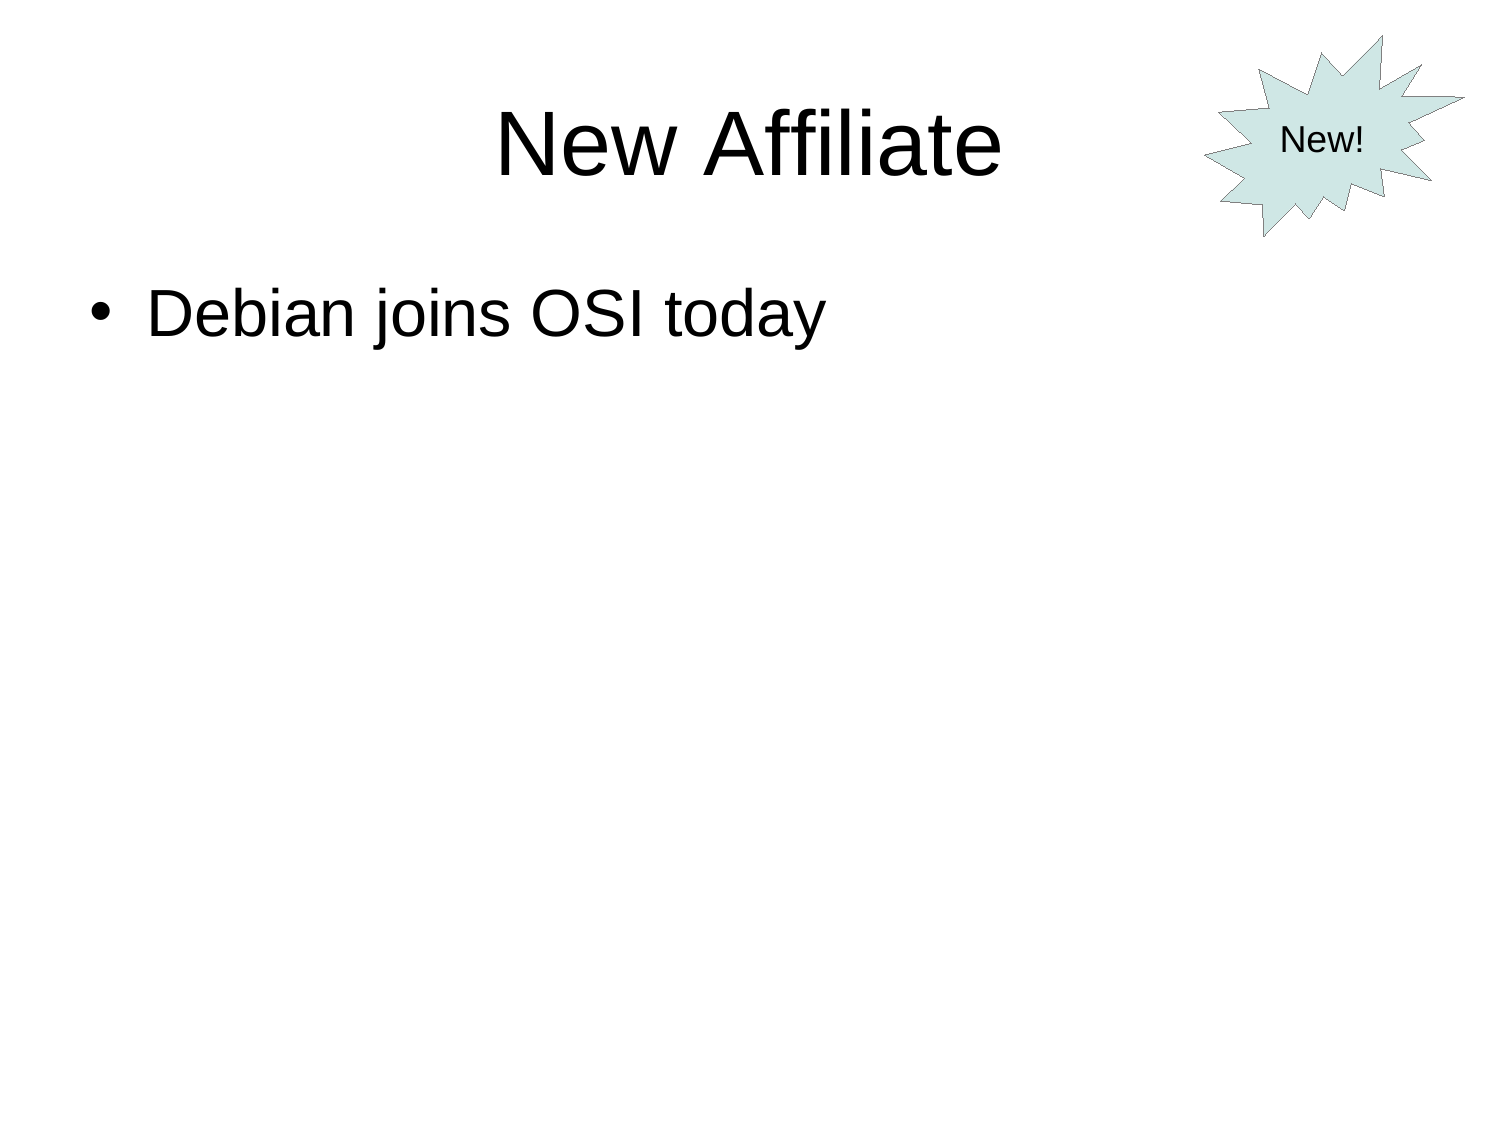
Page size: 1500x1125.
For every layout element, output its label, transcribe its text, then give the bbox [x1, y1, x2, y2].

title New Affiliate [75, 45, 1426, 233]
text_box New! [1426, 96, 1465, 115]
list Debian joins OSI today [75, 262, 1426, 916]
text_box New! [1373, 35, 1383, 45]
